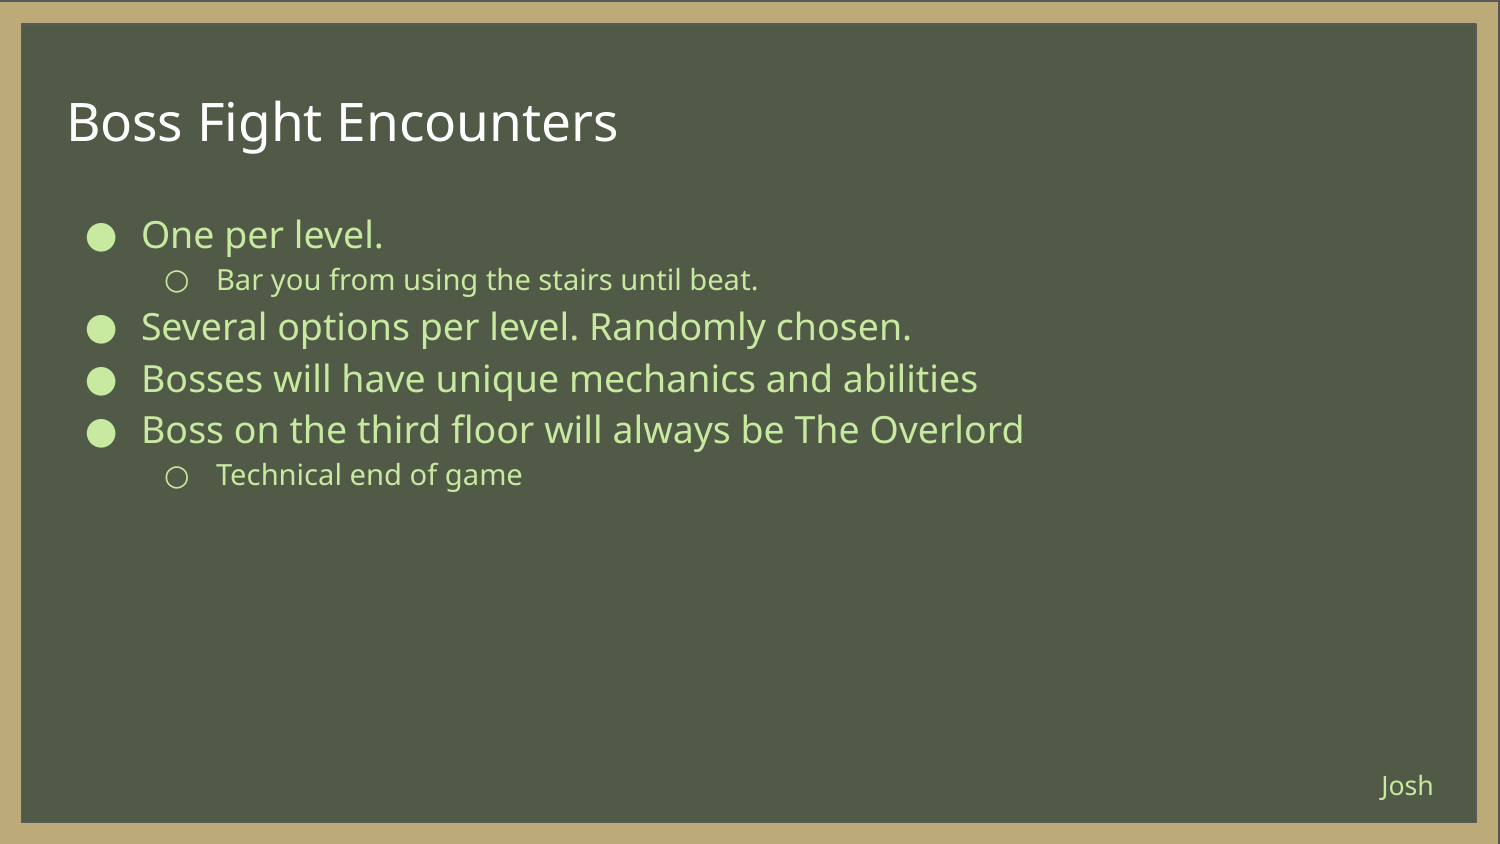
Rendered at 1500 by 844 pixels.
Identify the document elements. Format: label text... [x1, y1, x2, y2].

list Josh [1069, 749, 1449, 817]
list One per level. Bar you from using the stairs until beat. Several options per level. Randomly chosen. Bosses will have unique mechanics and abilities Boss on the third floor will always be The Overlord Technical end of game [51, 189, 1449, 750]
title Boss Fight Encounters [51, 72, 1449, 167]
